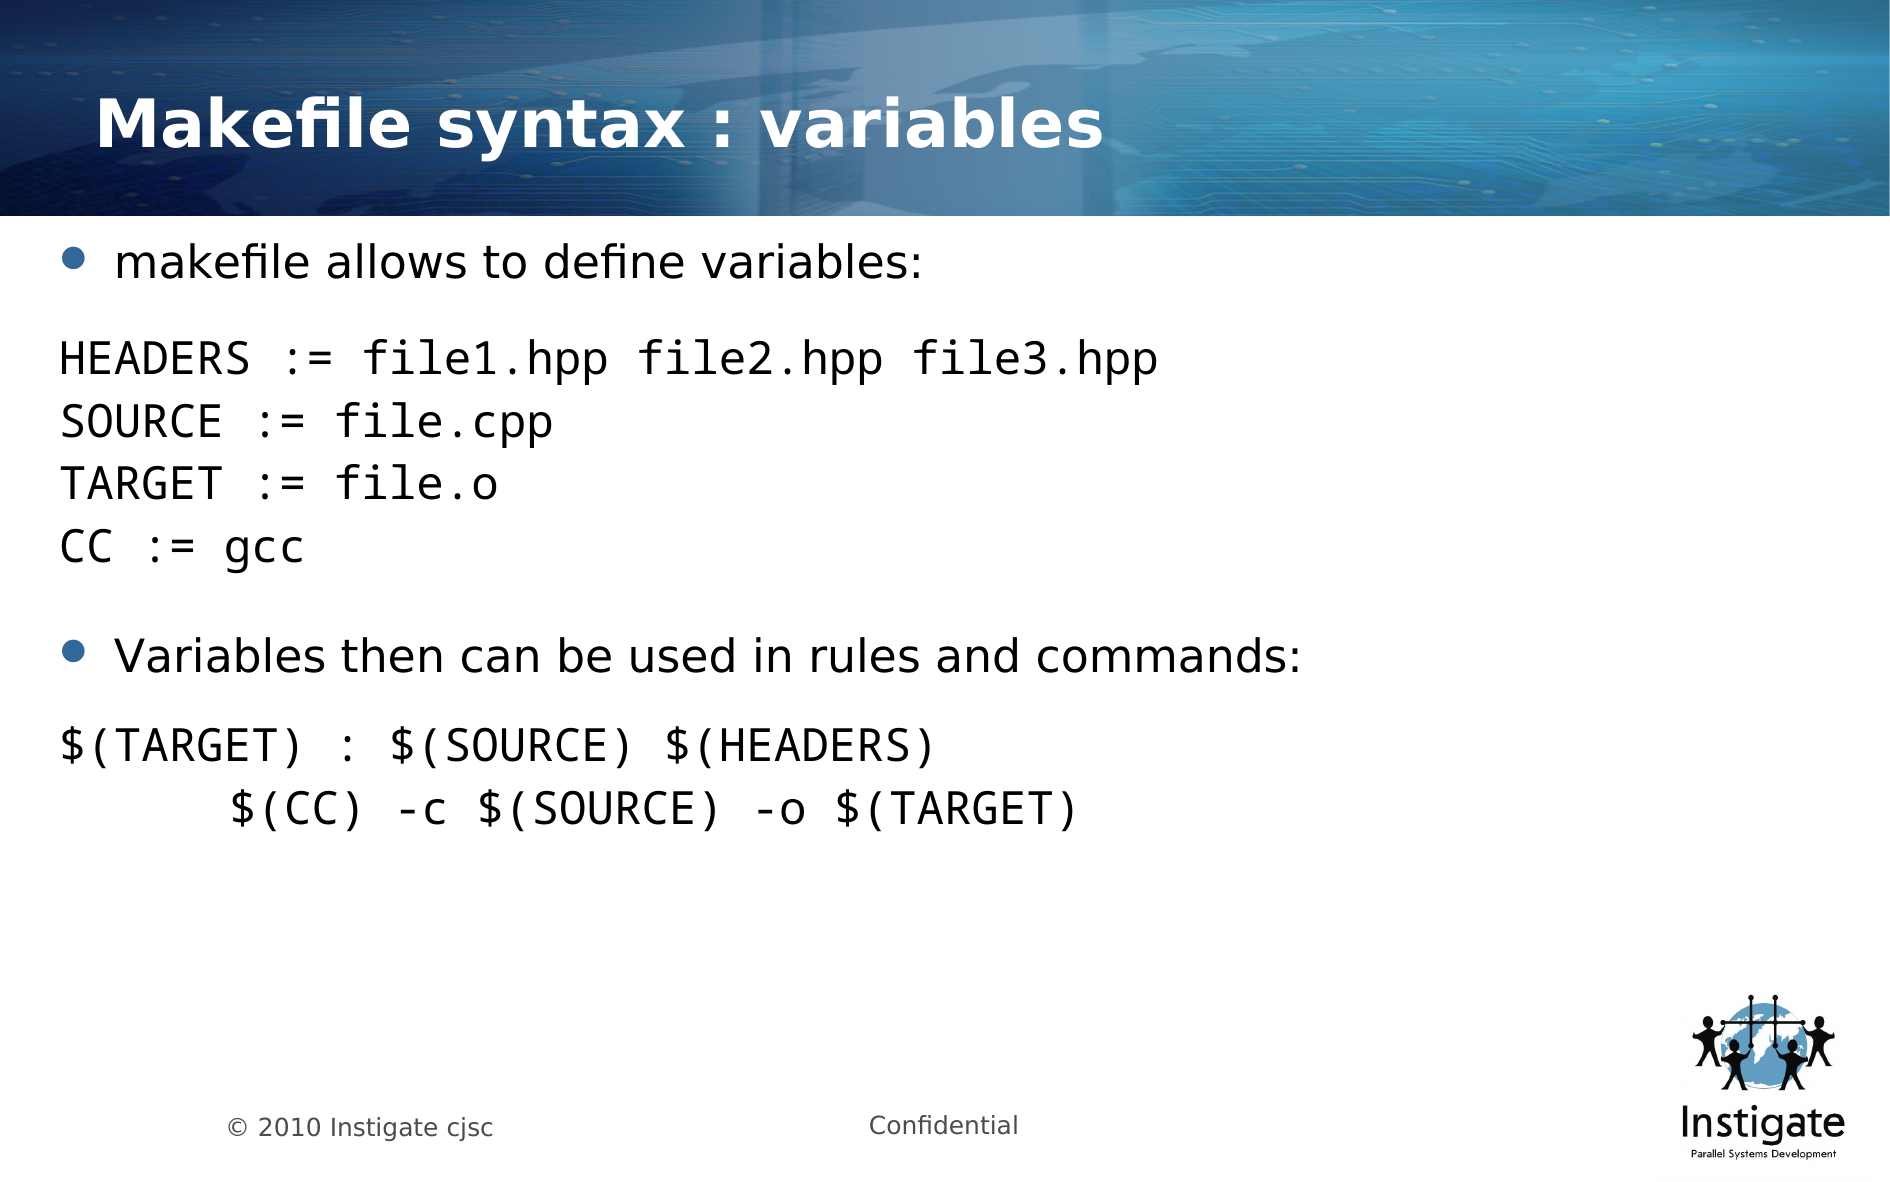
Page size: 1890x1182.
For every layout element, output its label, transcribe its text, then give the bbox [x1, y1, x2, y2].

picture [0, 0, 1890, 216]
list makefile allows to define variables: HEADERS := file1.hpp file2.hpp file3.hpp SOURCE := file.cpp TARGET := file.o CC := gcc Variables then can be used in rules and commands: $(TARGET) : $(SOURCE) $(HEADERS) $(CC) -c $(SOURCE) -o $(TARGET) [59, 236, 1831, 1001]
title Makefile syntax : variables [94, 54, 1793, 210]
picture [1650, 956, 1876, 1182]
